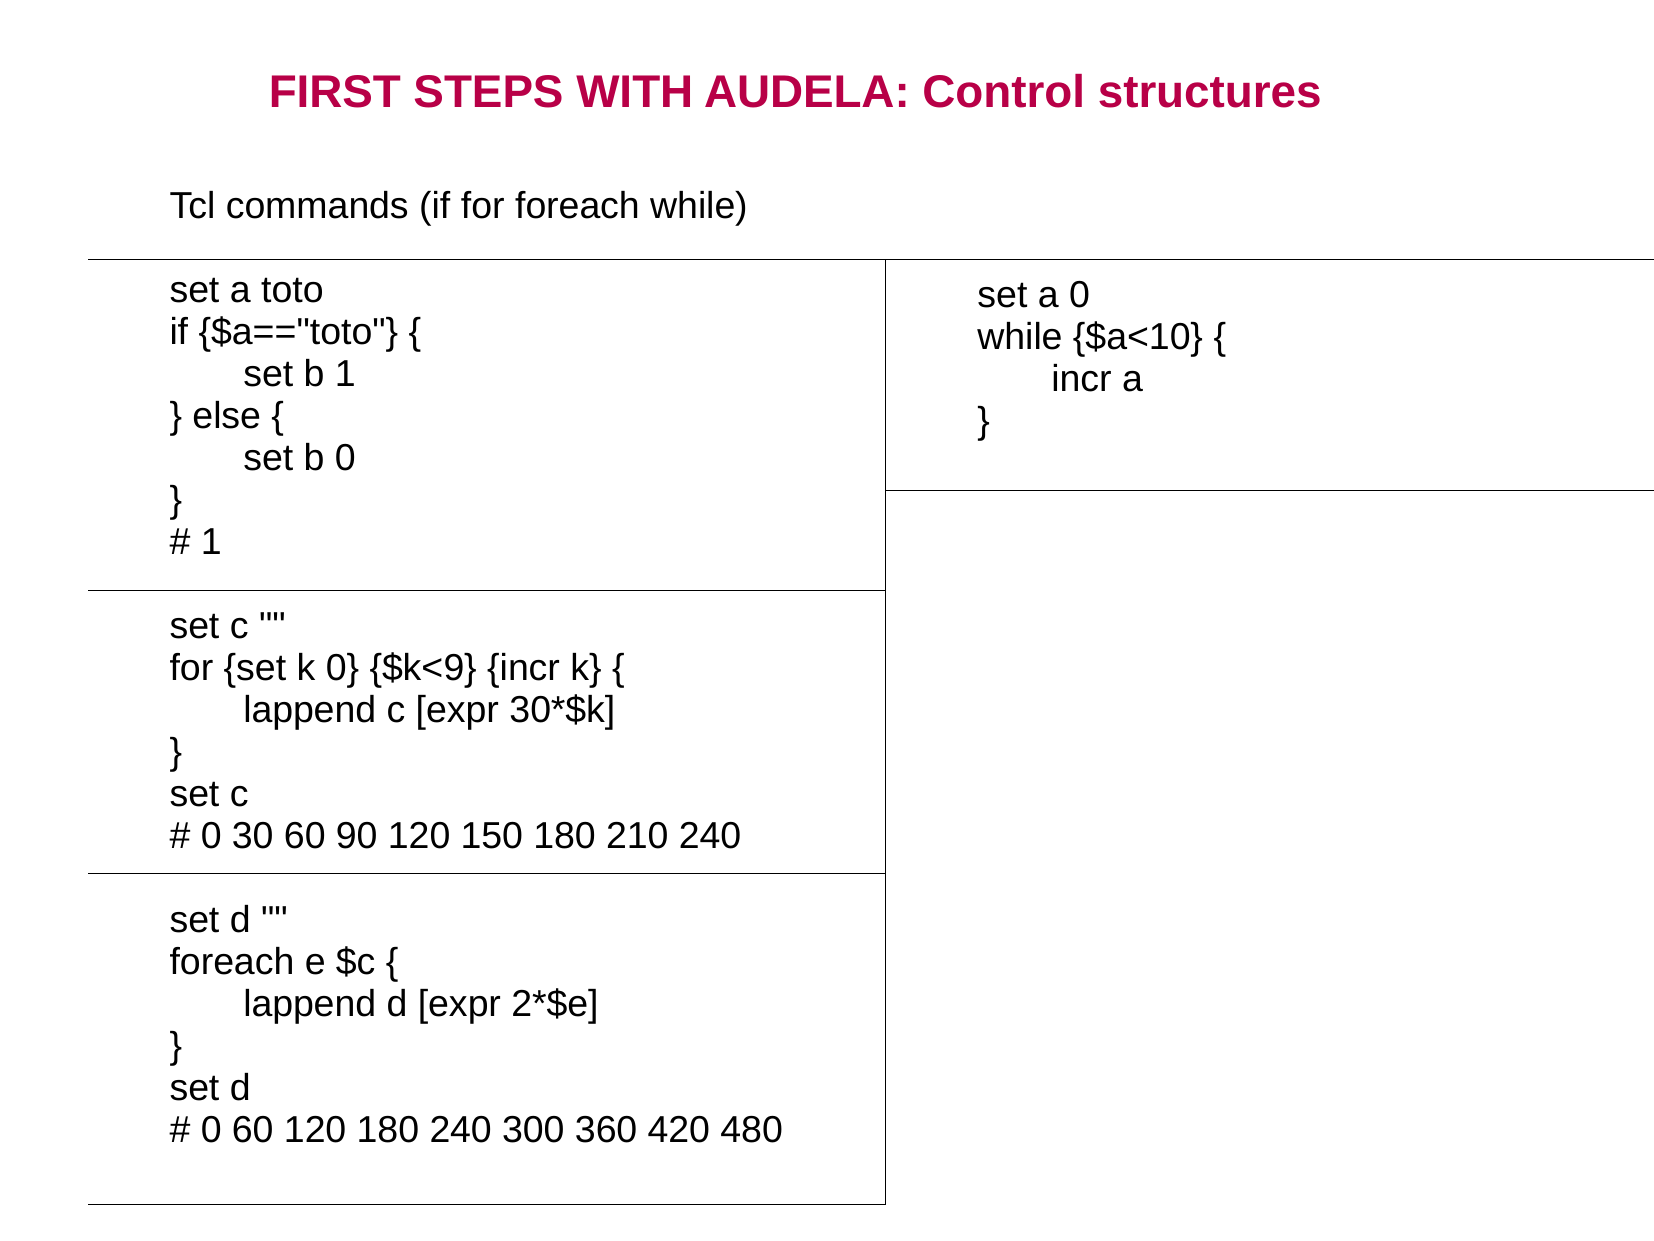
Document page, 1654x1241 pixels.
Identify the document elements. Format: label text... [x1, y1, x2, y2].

text_box set a 0 while {$a<10} { incr a } [962, 265, 1241, 490]
text_box Tcl commands (if for foreach while) set a toto if {$a=="toto"} { set b 1 } else { set b 0 } # 1 set c "" for {set k 0} {$k<9} {incr k} { lappend c [expr 30*$k] } set c # 0 30 60 90 120 150 180 210 240 set d "" foreach e $c { lappend d [expr 2*$e] } set d # 0 60 120 180 240 300 360 420 480 [154, 591, 798, 873]
text_box Tcl commands (if for foreach while) set a toto if {$a=="toto"} { set b 1 } else { set b 0 } # 1 set c "" for {set k 0} {$k<9} {incr k} { lappend c [expr 30*$k] } set c # 0 30 60 90 120 150 180 210 240 set d "" foreach e $c { lappend d [expr 2*$e] } set d # 0 60 120 180 240 300 360 420 480 [154, 177, 798, 259]
text_box Tcl commands (if for foreach while) set a toto if {$a=="toto"} { set b 1 } else { set b 0 } # 1 set c "" for {set k 0} {$k<9} {incr k} { lappend c [expr 30*$k] } set c # 0 30 60 90 120 150 180 210 240 set d "" foreach e $c { lappend d [expr 2*$e] } set d # 0 60 120 180 240 300 360 420 480 [154, 874, 798, 1160]
text_box FIRST STEPS WITH AUDELA: Control structures [253, 59, 1338, 127]
text_box Tcl commands (if for foreach while) set a toto if {$a=="toto"} { set b 1 } else { set b 0 } # 1 set c "" for {set k 0} {$k<9} {incr k} { lappend c [expr 30*$k] } set c # 0 30 60 90 120 150 180 210 240 set d "" foreach e $c { lappend d [expr 2*$e] } set d # 0 60 120 180 240 300 360 420 480 [154, 260, 798, 590]
